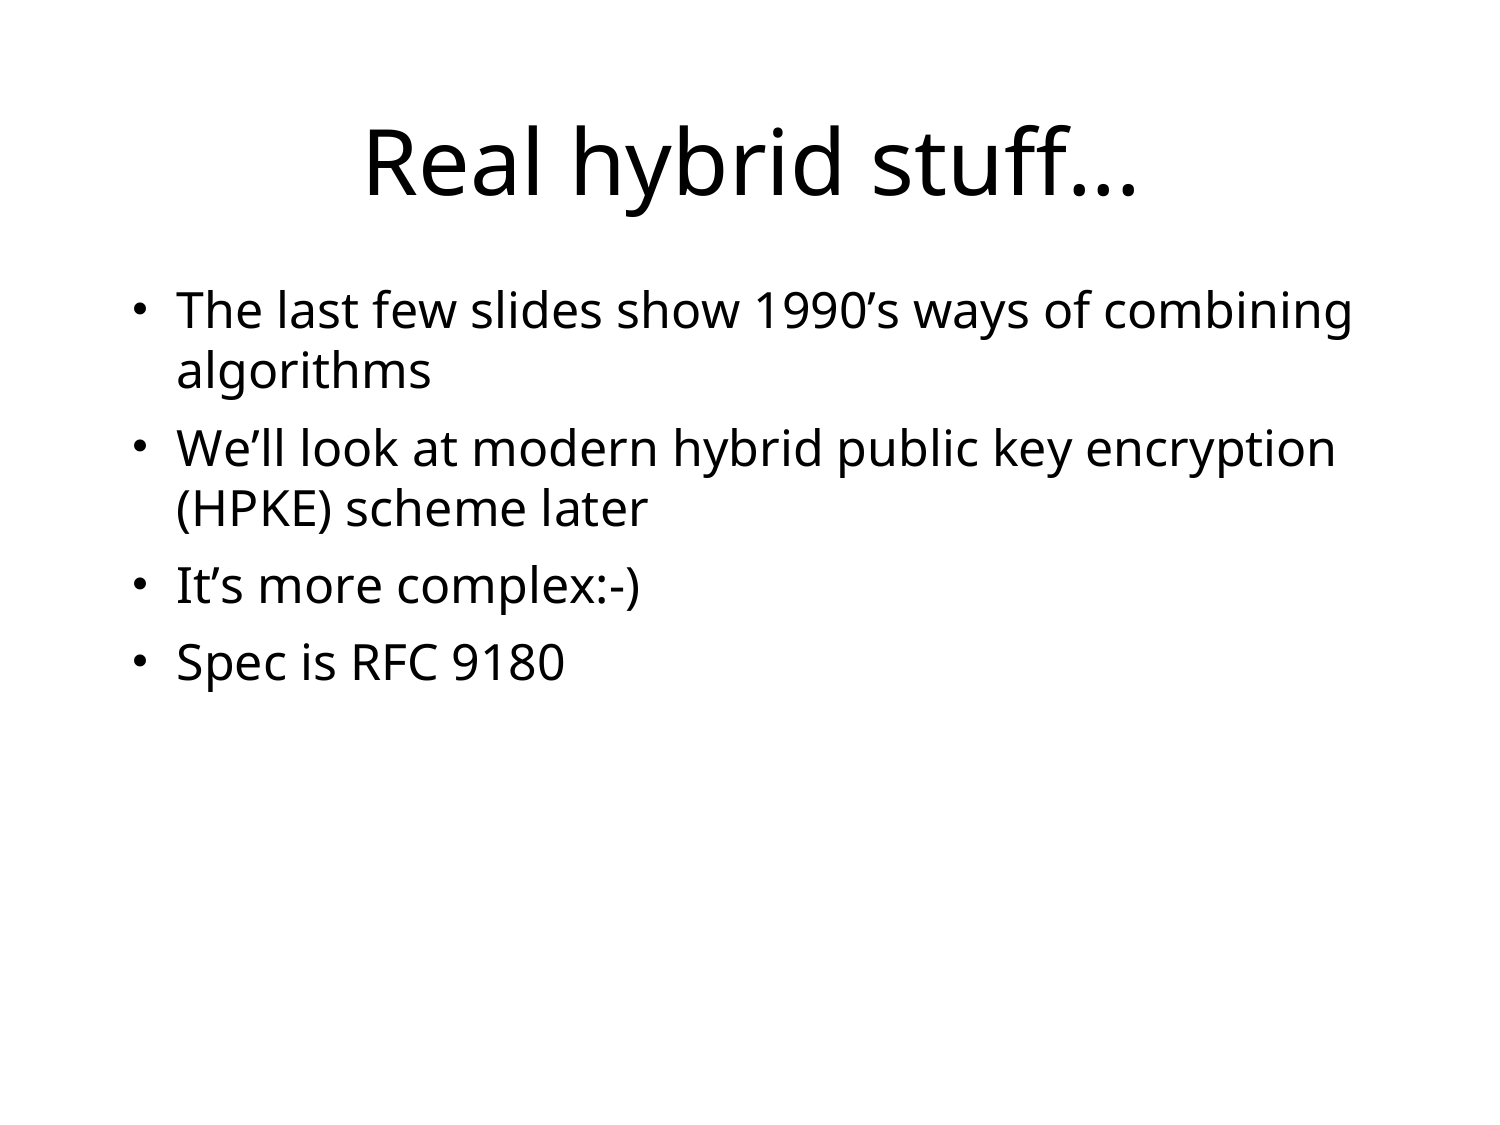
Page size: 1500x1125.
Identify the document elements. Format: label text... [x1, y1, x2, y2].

list The last few slides show 1990’s ways of combining algorithms We’ll look at modern hybrid public key encryption (HPKE) scheme later It’s more complex:-) Spec is RFC 9180 [116, 270, 1392, 1076]
title Real hybrid stuff... [114, 64, 1390, 253]
